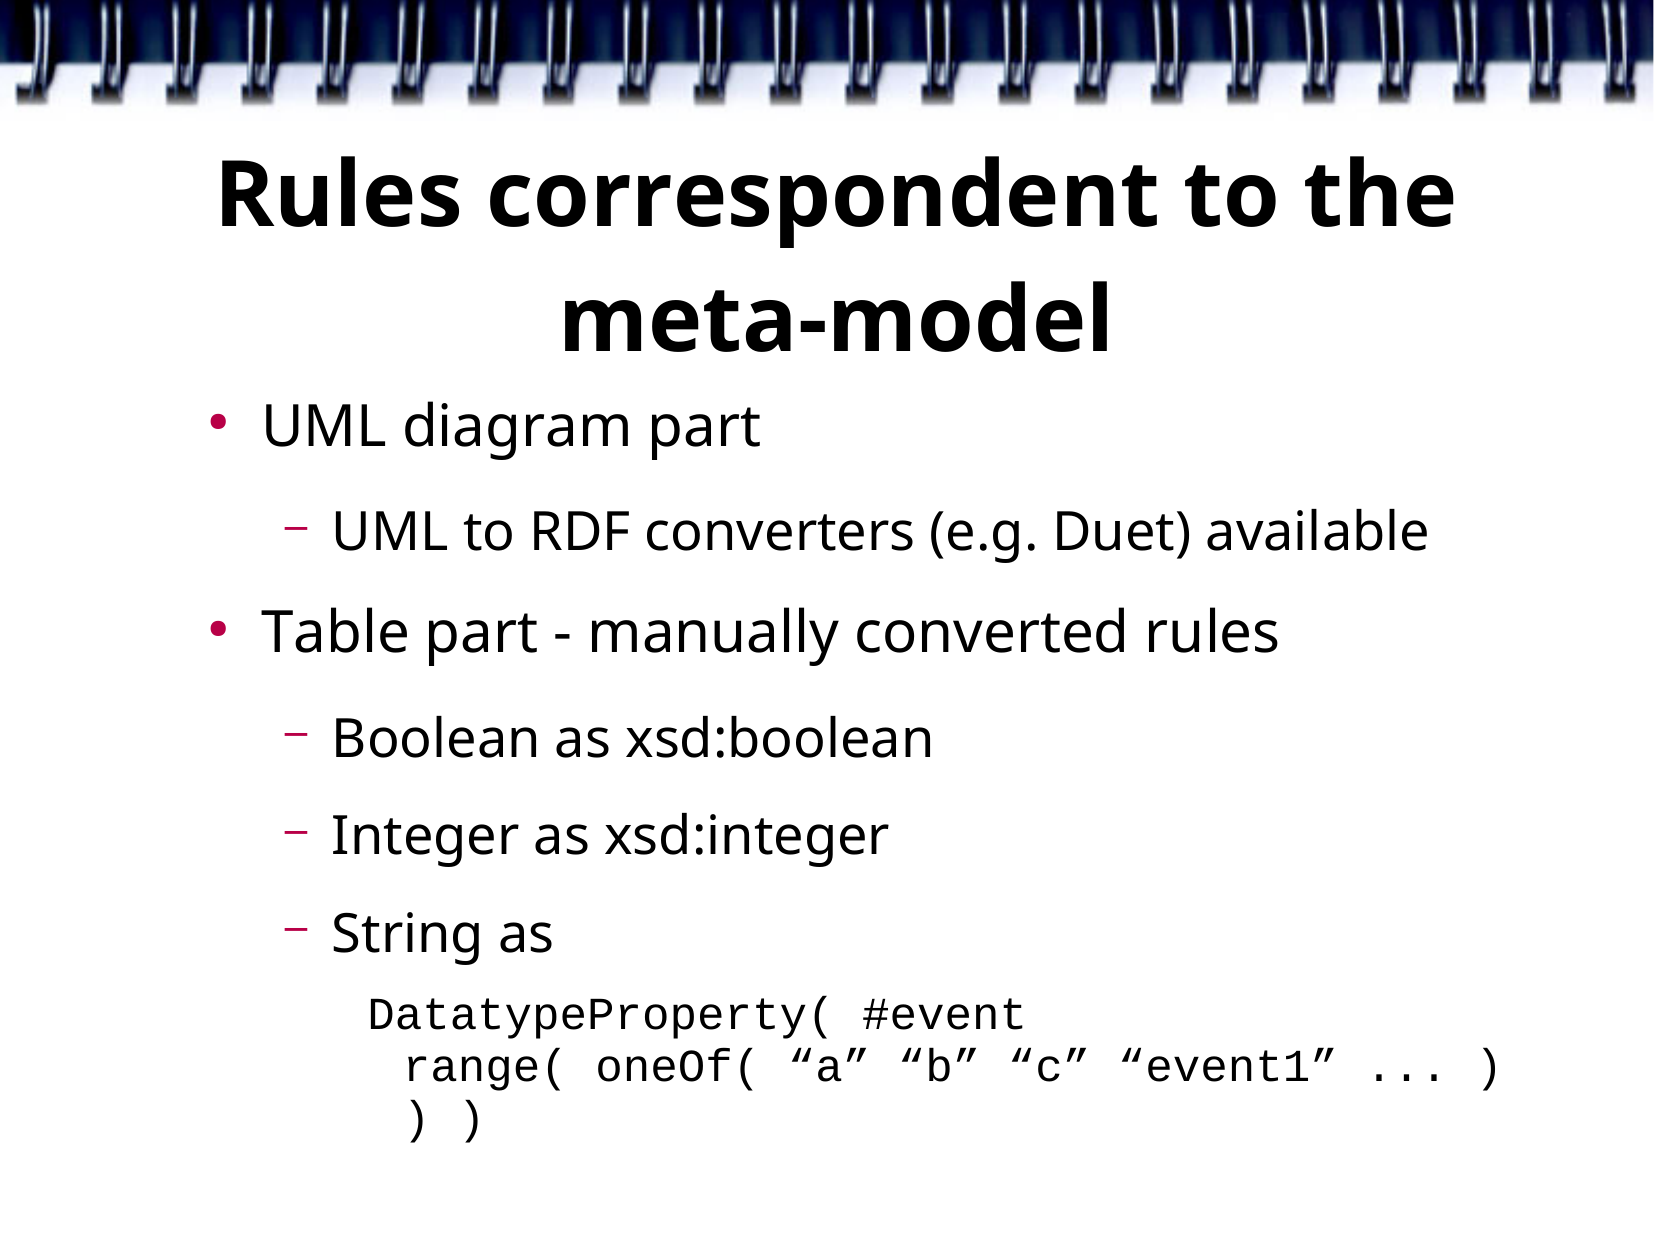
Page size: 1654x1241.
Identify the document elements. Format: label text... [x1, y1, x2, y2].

picture [0, 0, 1654, 121]
title Rules correspondent to the meta-model [139, 139, 1535, 369]
list UML diagram part UML to RDF converters (e.g. Duet) available Table part - manually converted rules Boolean as xsd:boolean Integer as xsd:integer String as DatatypeProperty( #event range( oneOf( “a” “b” “c” “event1” ... ) ) ) [190, 383, 1506, 1142]
